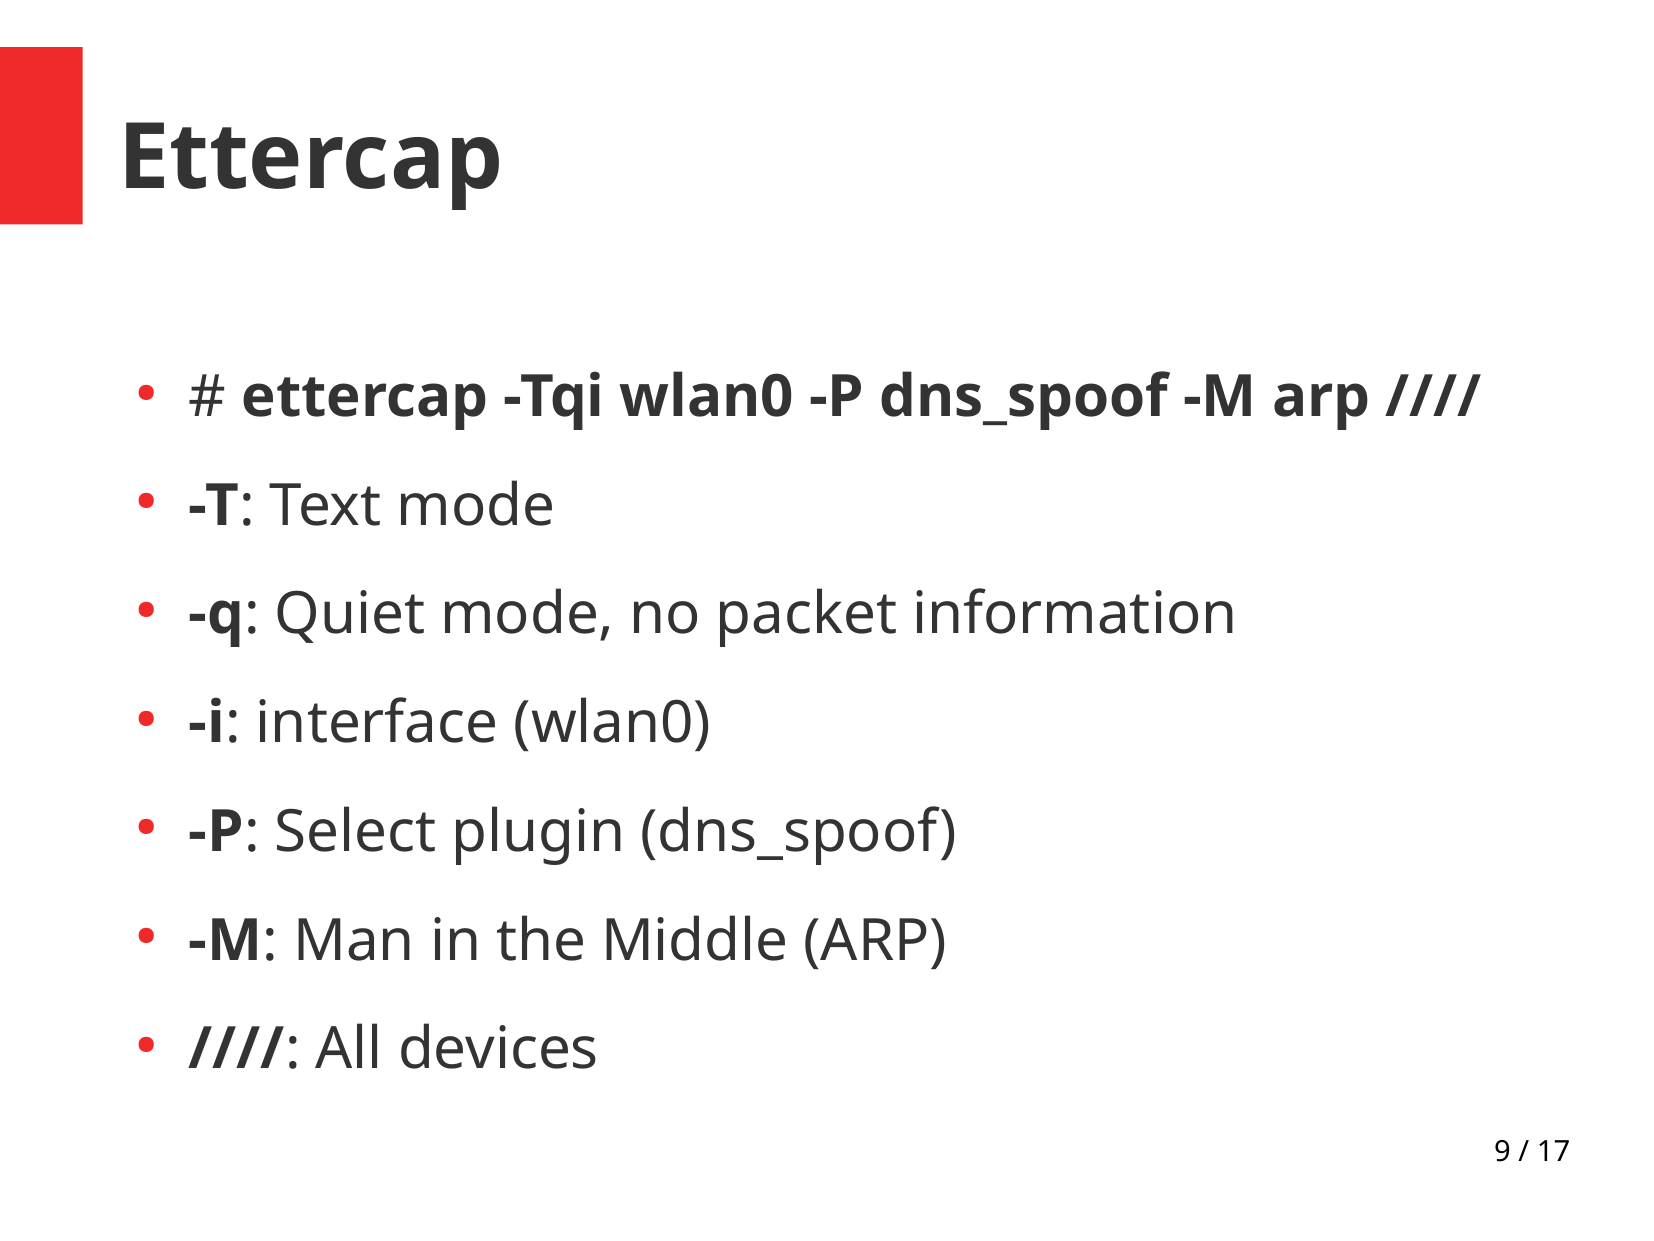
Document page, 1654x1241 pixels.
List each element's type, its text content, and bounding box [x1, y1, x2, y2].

title Ettercap [118, 49, 1571, 257]
list # ettercap -Tqi wlan0 -P dns_spoof -M arp //// -T: Text mode -q: Quiet mode, no packet information -i: interface (wlan0) -P: Select plugin (dns_spoof) -M: Man in the Middle (ARP) ////: All devices [118, 354, 1535, 1074]
